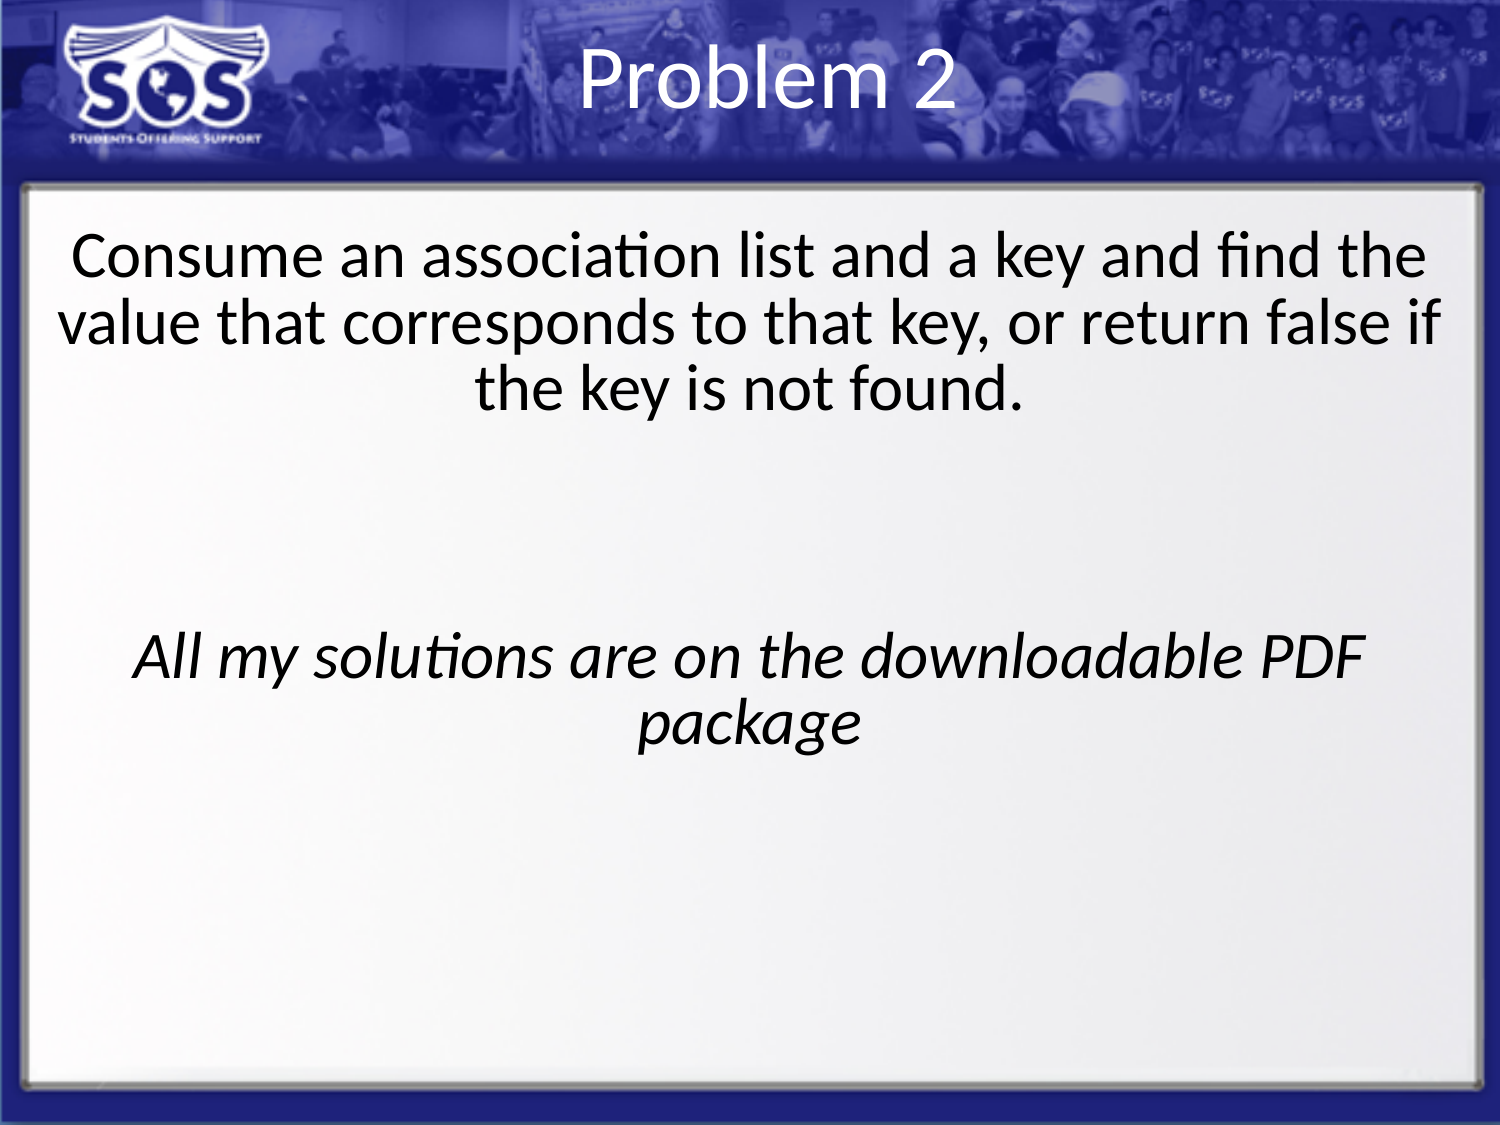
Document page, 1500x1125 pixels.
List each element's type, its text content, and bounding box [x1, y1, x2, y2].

text_box Problem 2 [324, 30, 1212, 157]
text_box Consume an association list and a key and find the value that corresponds to that key, or return false if the key is not found. All my solutions are on the downloadable PDF package [29, 219, 1471, 979]
picture [0, 0, 1500, 1125]
